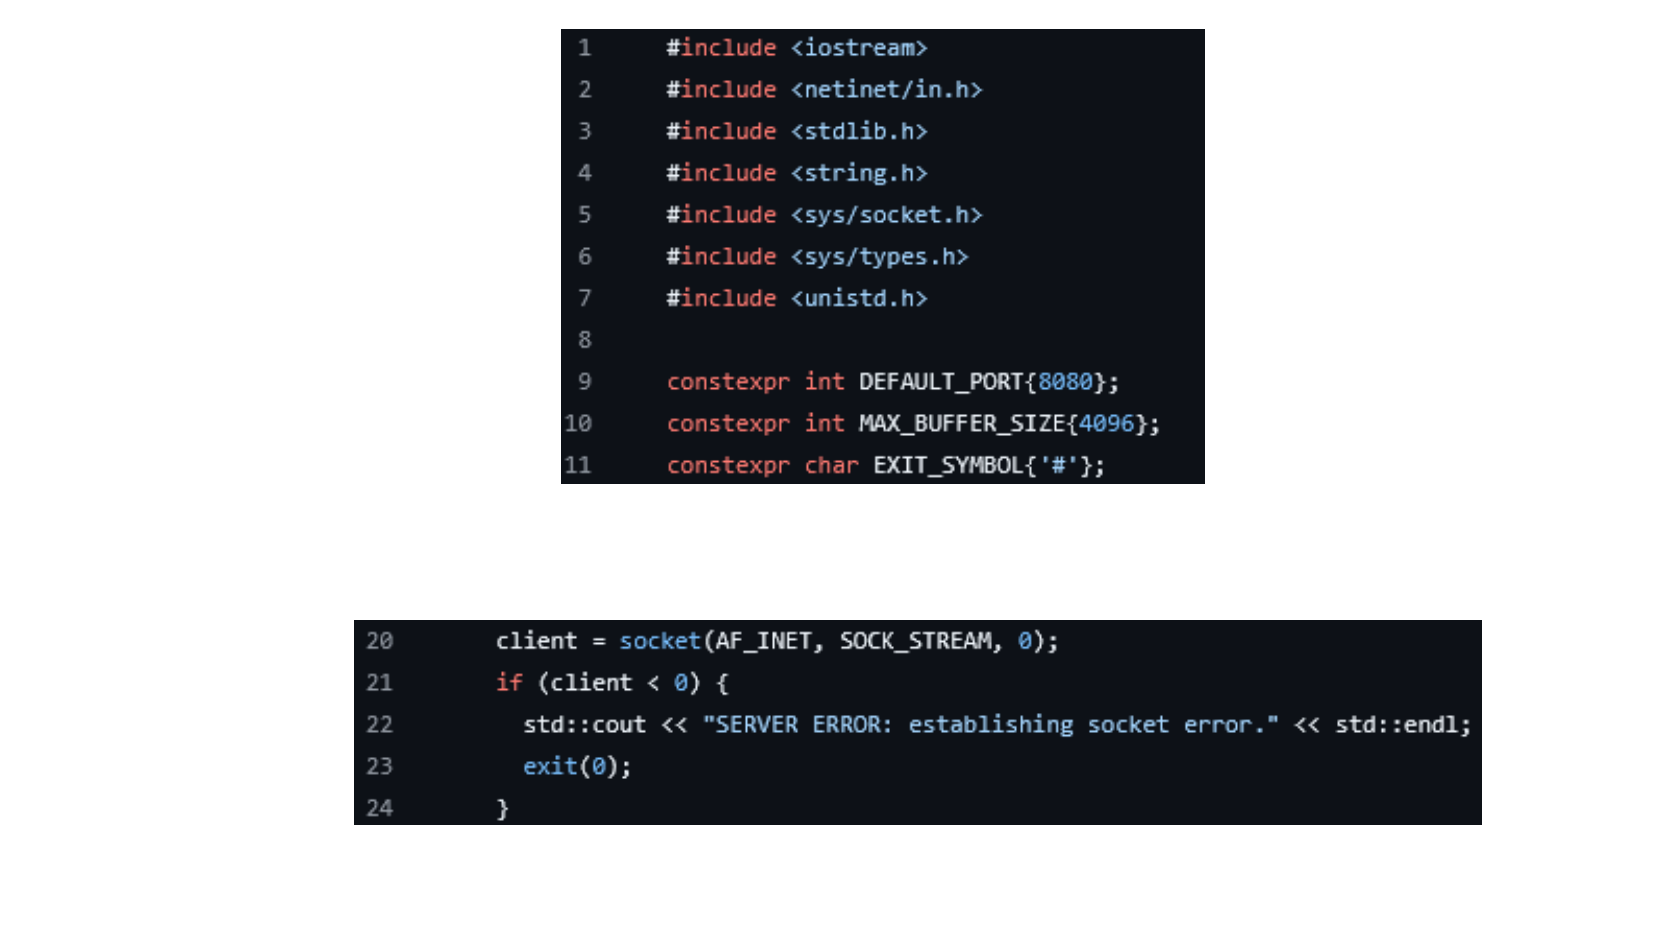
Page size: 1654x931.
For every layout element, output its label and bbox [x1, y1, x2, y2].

picture [354, 620, 1482, 825]
picture [561, 29, 1205, 484]
